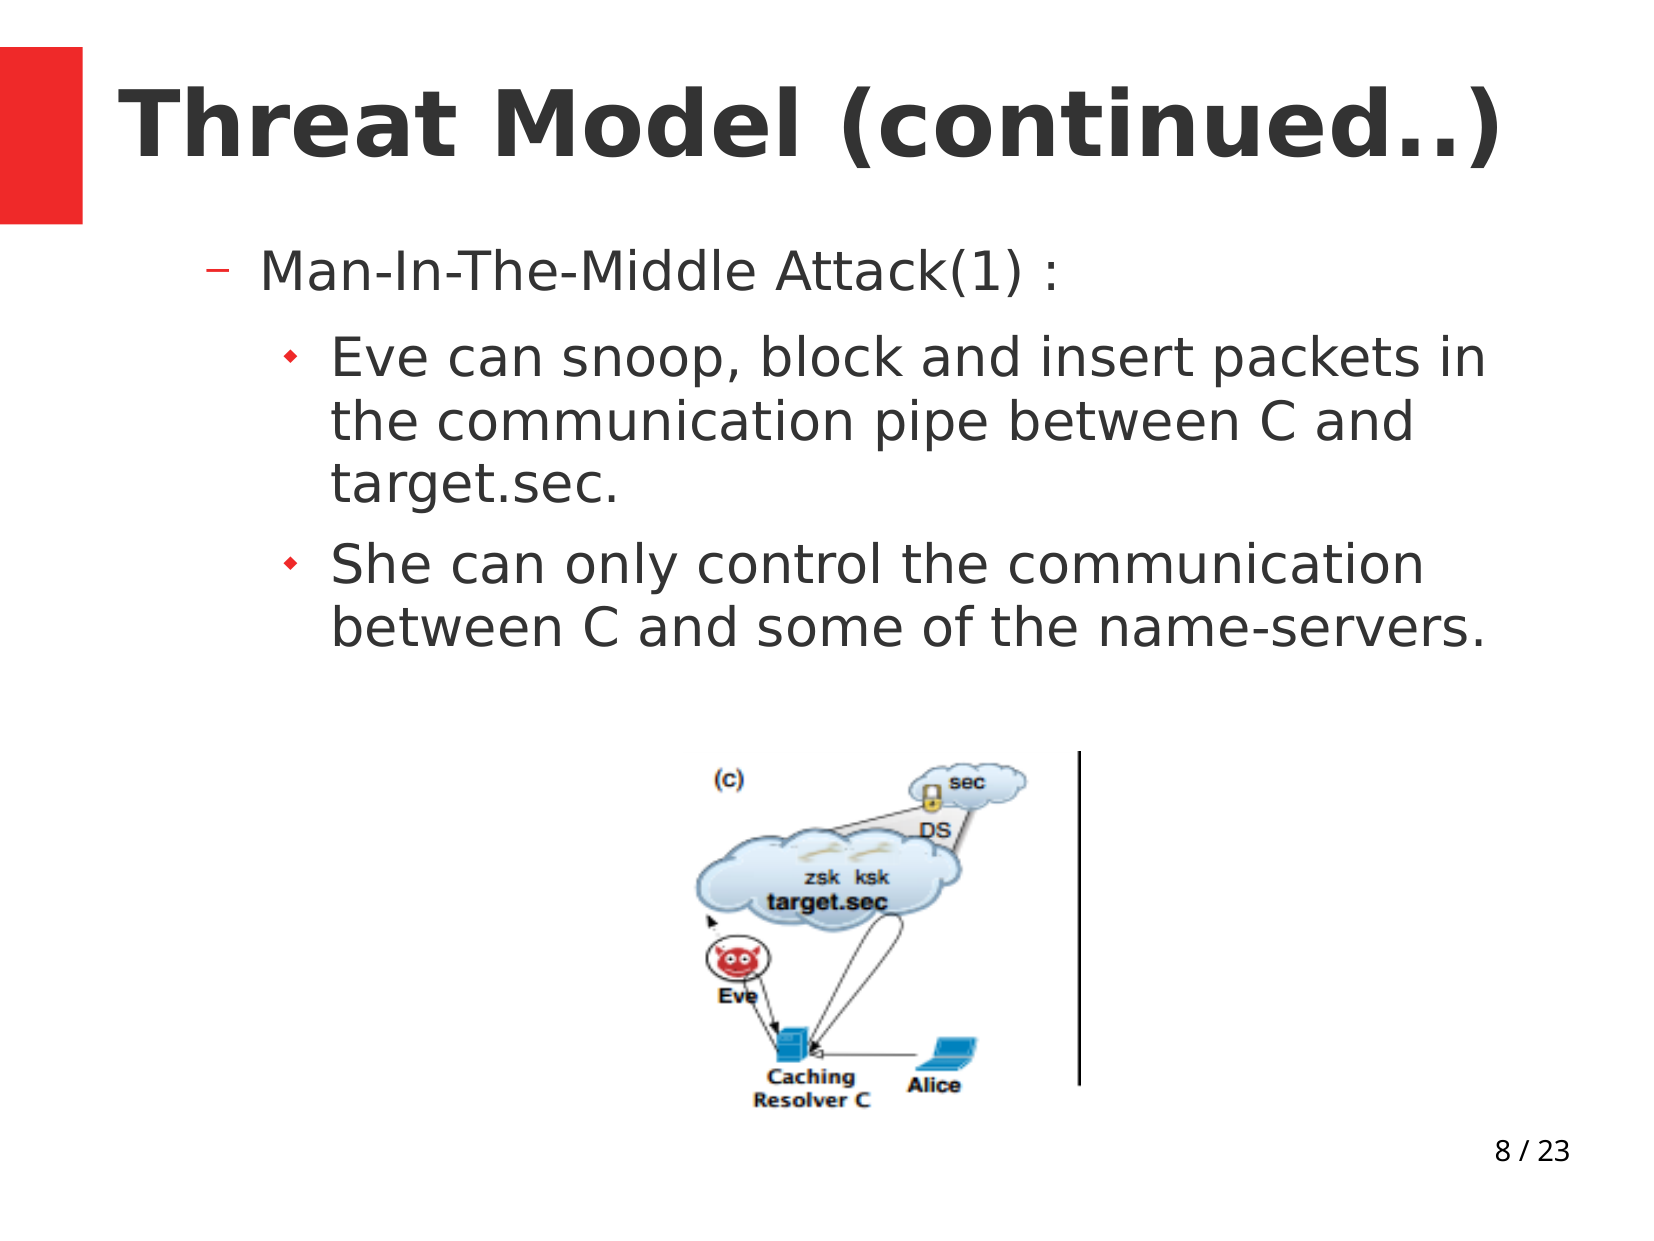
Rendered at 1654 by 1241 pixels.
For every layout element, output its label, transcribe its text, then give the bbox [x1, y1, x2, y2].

picture [683, 751, 1081, 1116]
title Threat Model (continued..) [118, 8, 1654, 241]
list Man-In-The-Middle Attack(1) : Eve can snoop, block and insert packets in the communication pipe between C and target.sec. She can only control the communication between C and some of the name-servers. [118, 240, 1546, 1241]
title [122, 14, 1576, 226]
